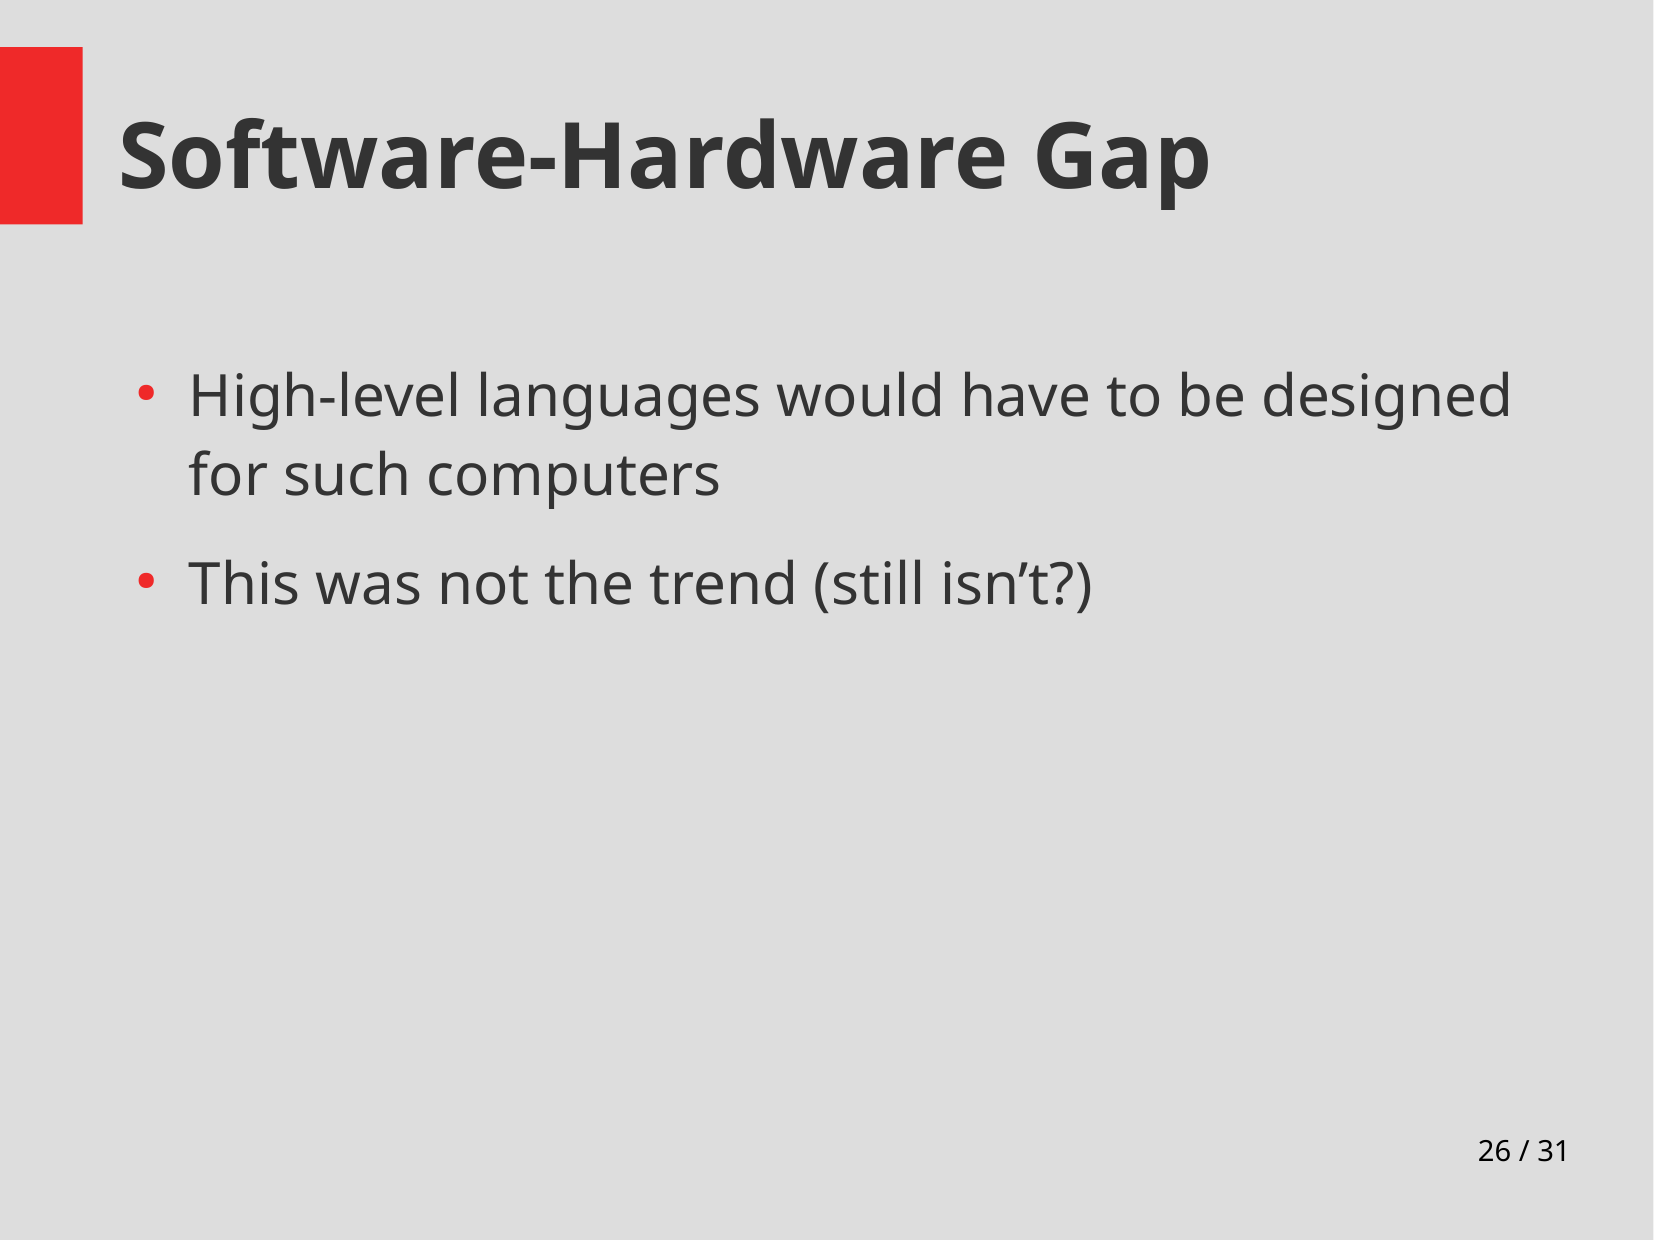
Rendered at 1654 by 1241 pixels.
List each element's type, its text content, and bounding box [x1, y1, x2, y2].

title Software-Hardware Gap [118, 49, 1571, 257]
list High-level languages would have to be designed for such computers This was not the trend (still isn’t?) [118, 354, 1536, 1074]
